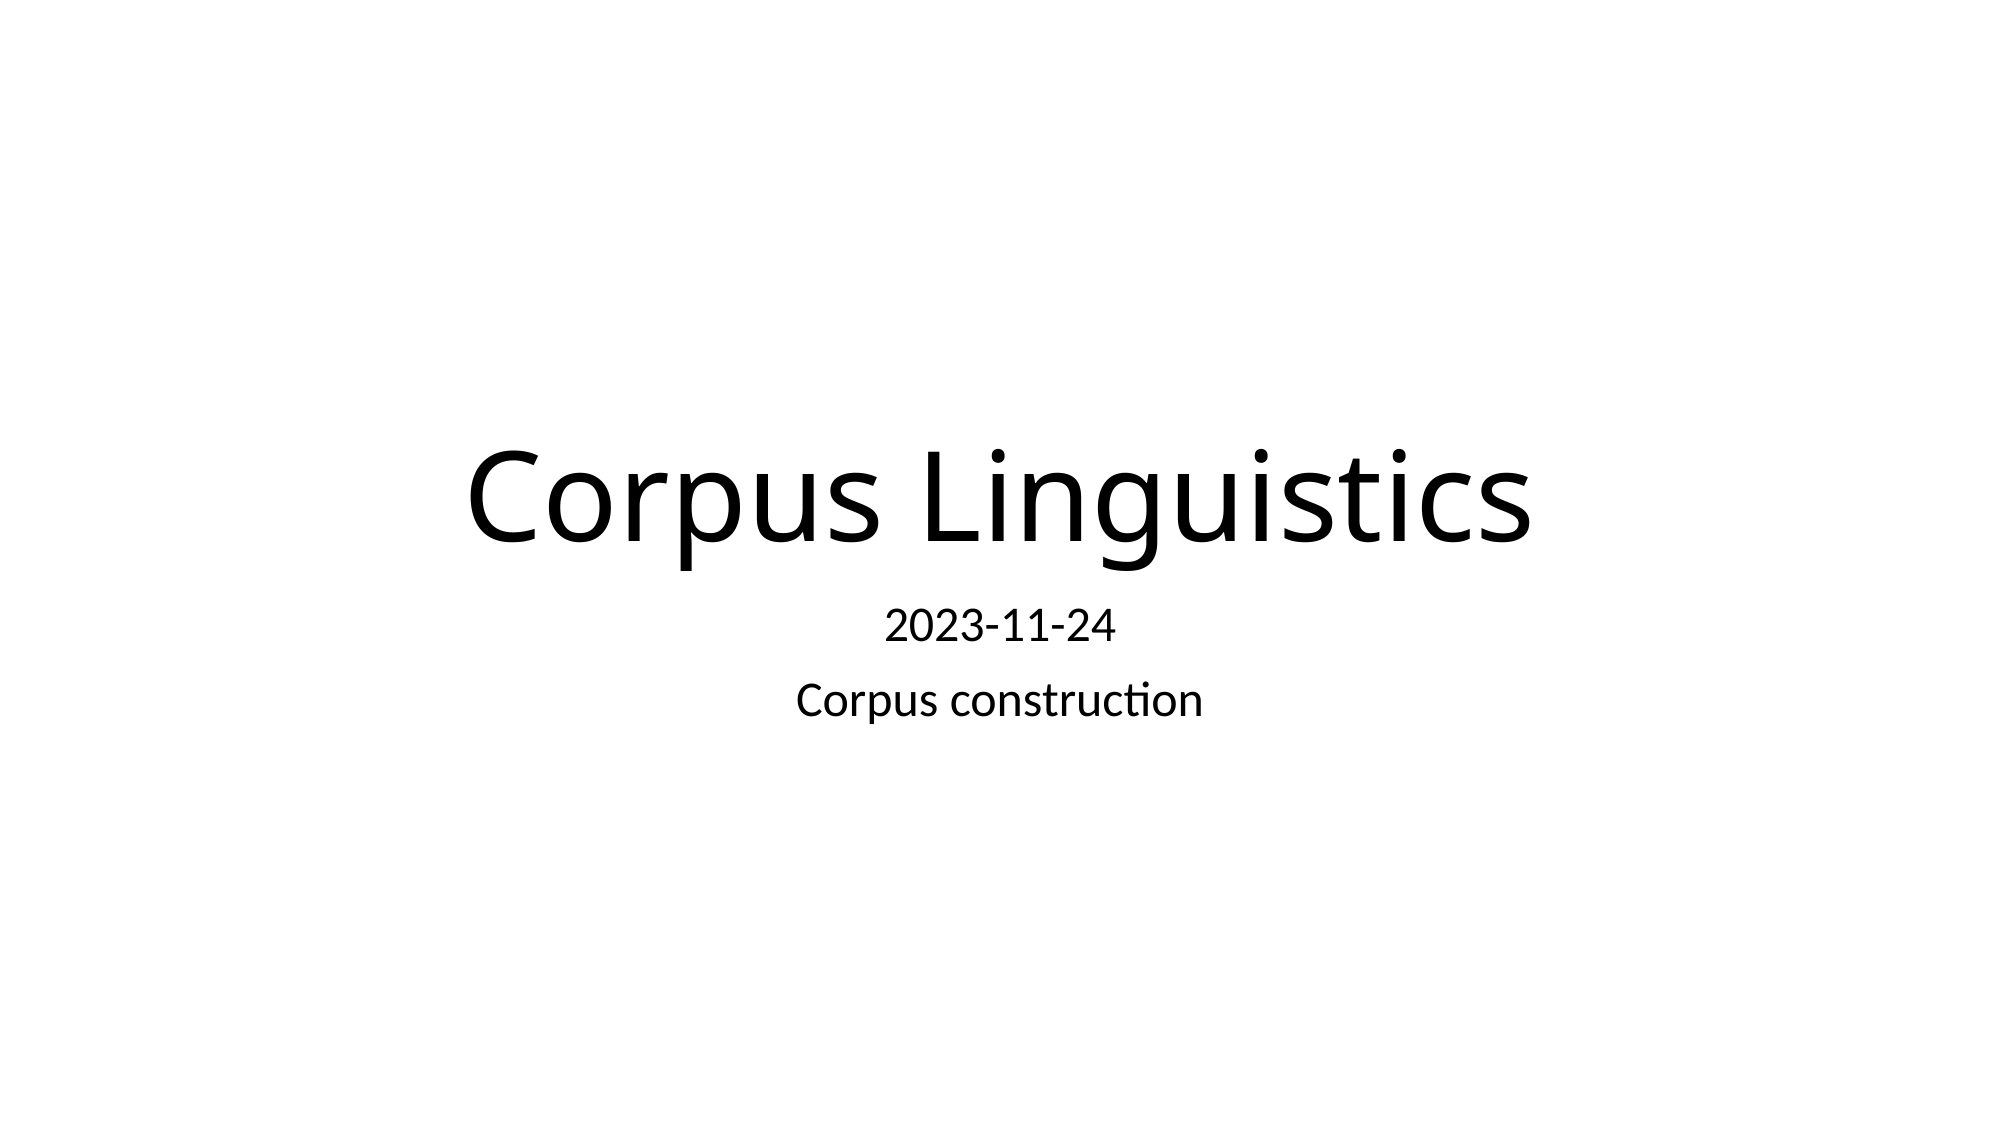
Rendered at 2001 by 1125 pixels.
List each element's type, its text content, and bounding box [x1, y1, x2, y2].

subtitle 2023-11-24 Corpus construction [249, 590, 1750, 863]
title Corpus Linguistics [249, 184, 1750, 576]
